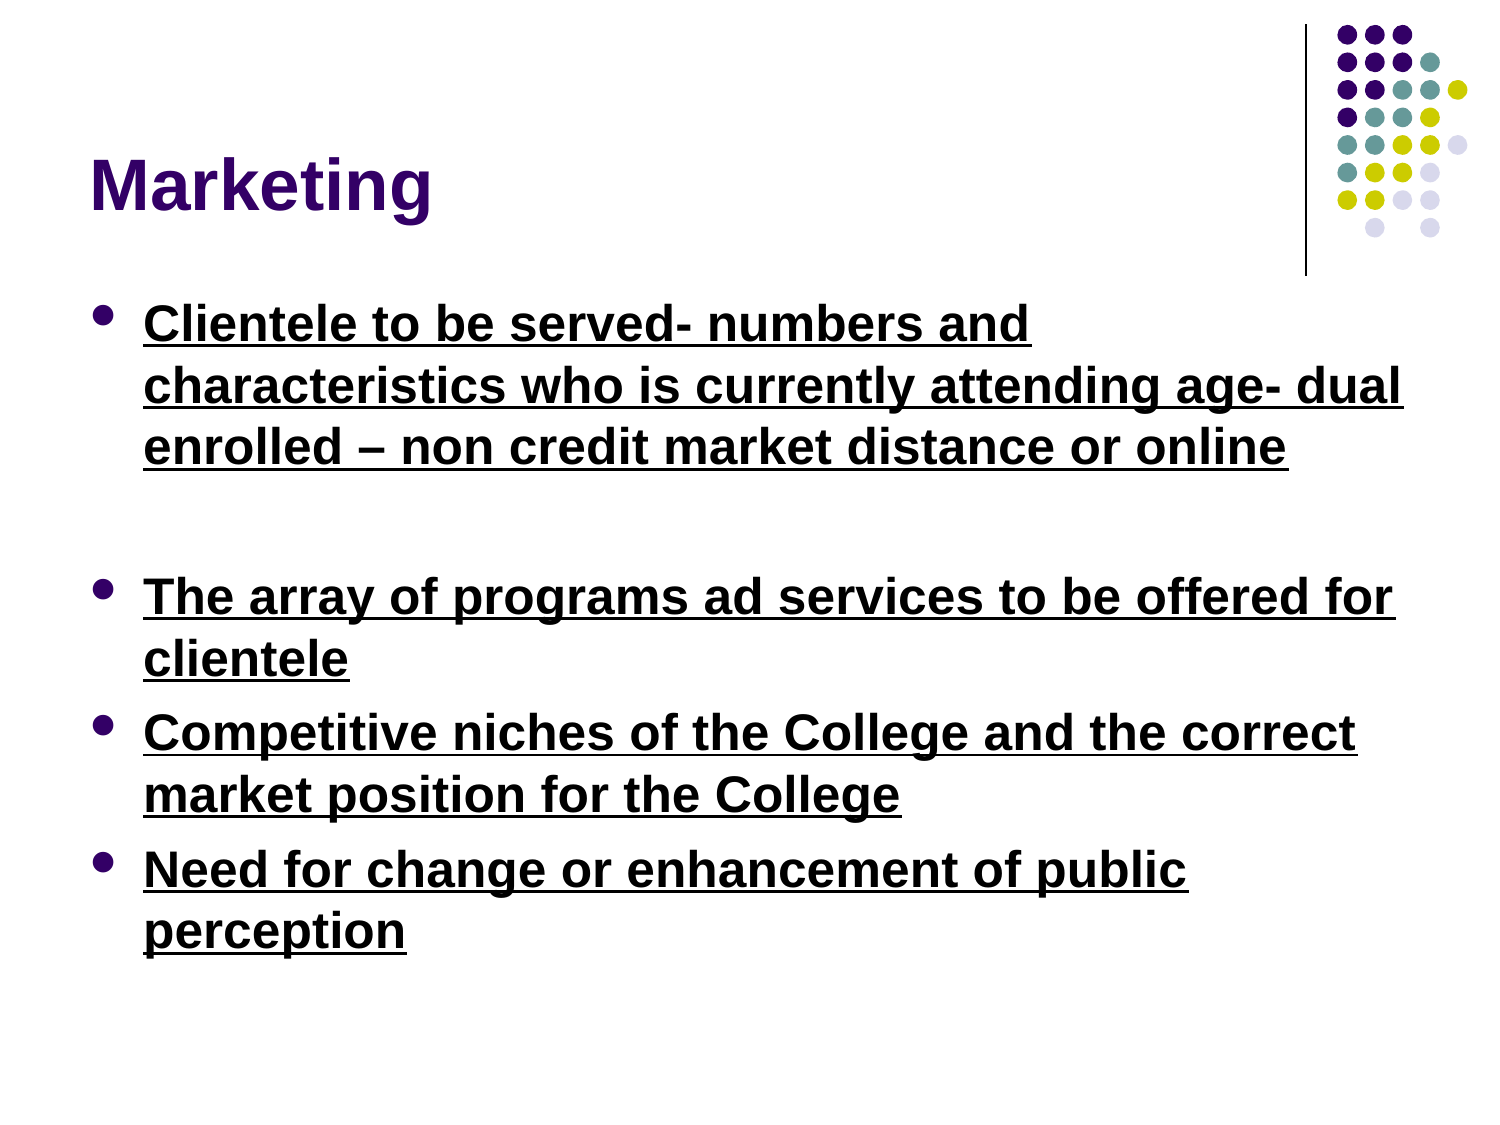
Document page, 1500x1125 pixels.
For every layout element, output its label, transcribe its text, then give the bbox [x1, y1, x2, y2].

title Marketing [74, 20, 1313, 233]
list Clientele to be served- numbers and characteristics who is currently attending age- dual enrolled – non credit market distance or online The array of programs ad services to be offered for clientele Competitive niches of the College and the correct market position for the College Need for change or enhancement of public perception [75, 282, 1426, 1006]
